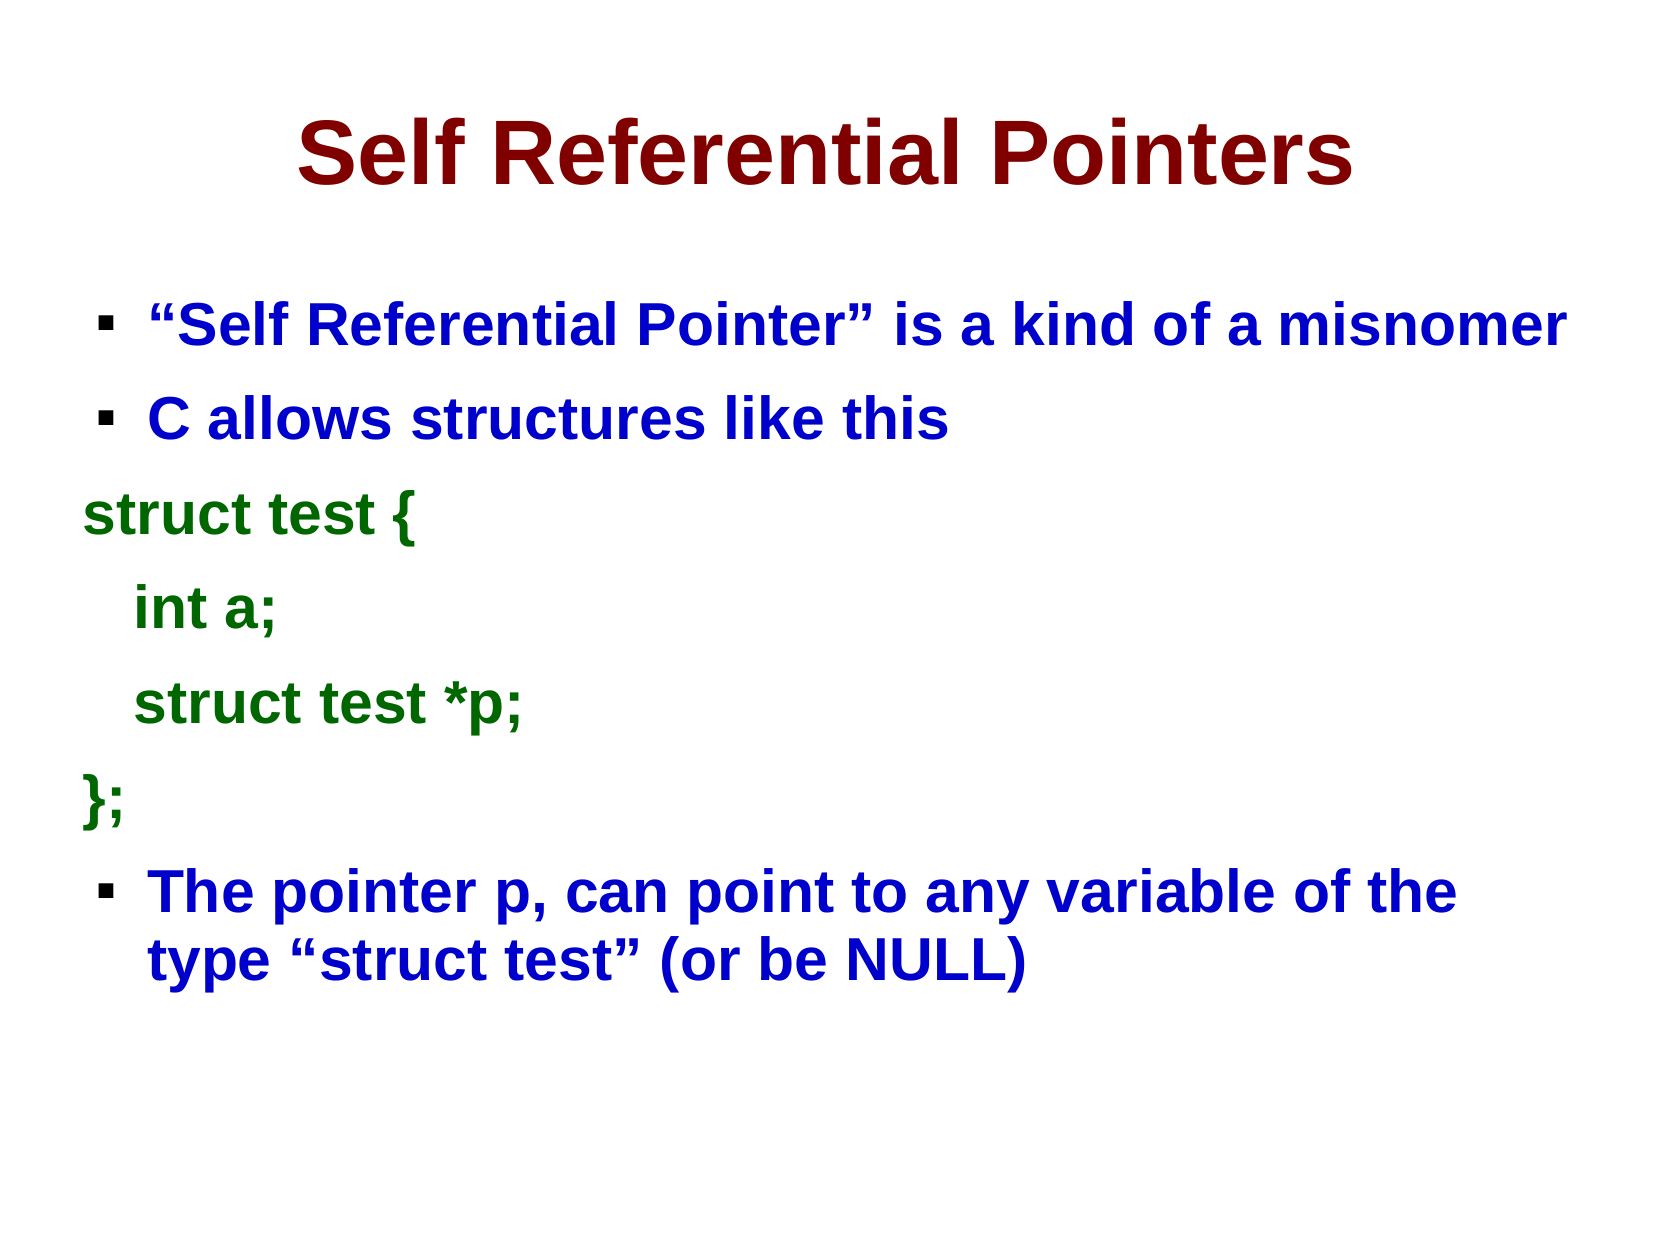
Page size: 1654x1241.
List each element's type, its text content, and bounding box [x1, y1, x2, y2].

list “Self Referential Pointer” is a kind of a misnomer C allows structures like this struct test { int a; struct test *p; }; The pointer p, can point to any variable of the type “struct test” (or be NULL) [82, 290, 1571, 1010]
title Self Referential Pointers [82, 49, 1571, 257]
